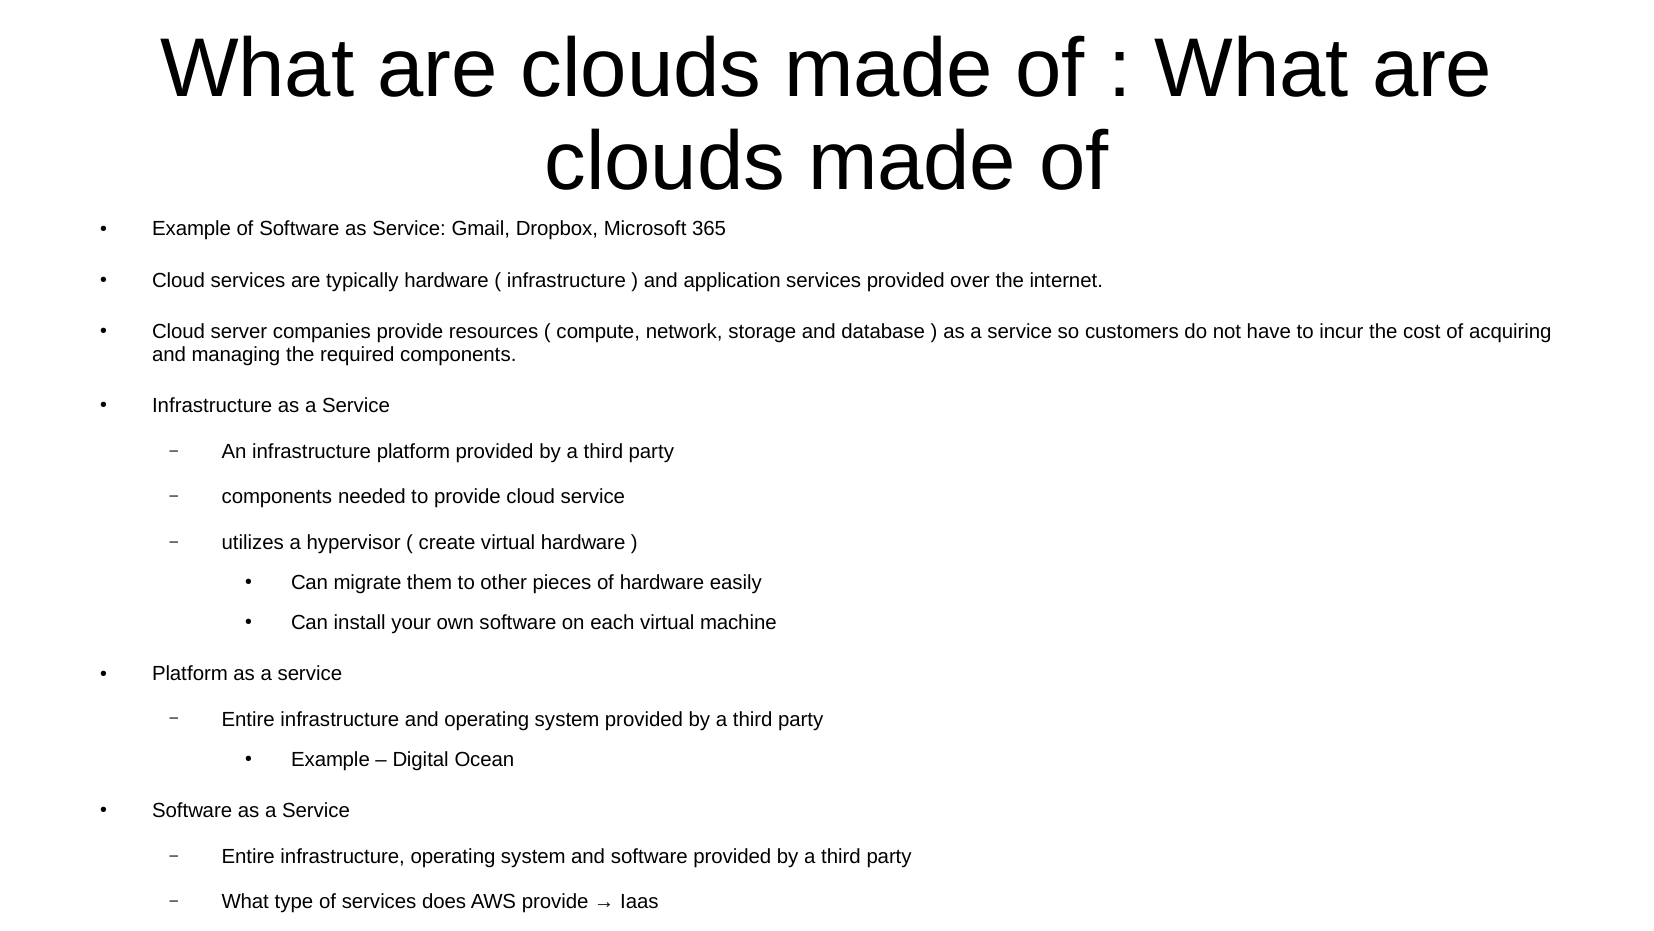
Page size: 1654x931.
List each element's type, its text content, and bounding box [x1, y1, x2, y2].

title What are clouds made of : What are clouds made of [82, 21, 1571, 208]
list Example of Software as Service: Gmail, Dropbox, Microsoft 365 Cloud services are typically hardware ( infrastructure ) and application services provided over the internet. Cloud server companies provide resources ( compute, network, storage and database ) as a service so customers do not have to incur the cost of acquiring and managing the required components. Infrastructure as a Service An infrastructure platform provided by a third party components needed to provide cloud service utilizes a hypervisor ( create virtual hardware ) Can migrate them to other pieces of hardware easily Can install your own software on each virtual machine Platform as a service Entire infrastructure and operating system provided by a third party Example – Digital Ocean Software as a Service Entire infrastructure, operating system and software provided by a third party What type of services does AWS provide → Iaas [82, 217, 1576, 916]
